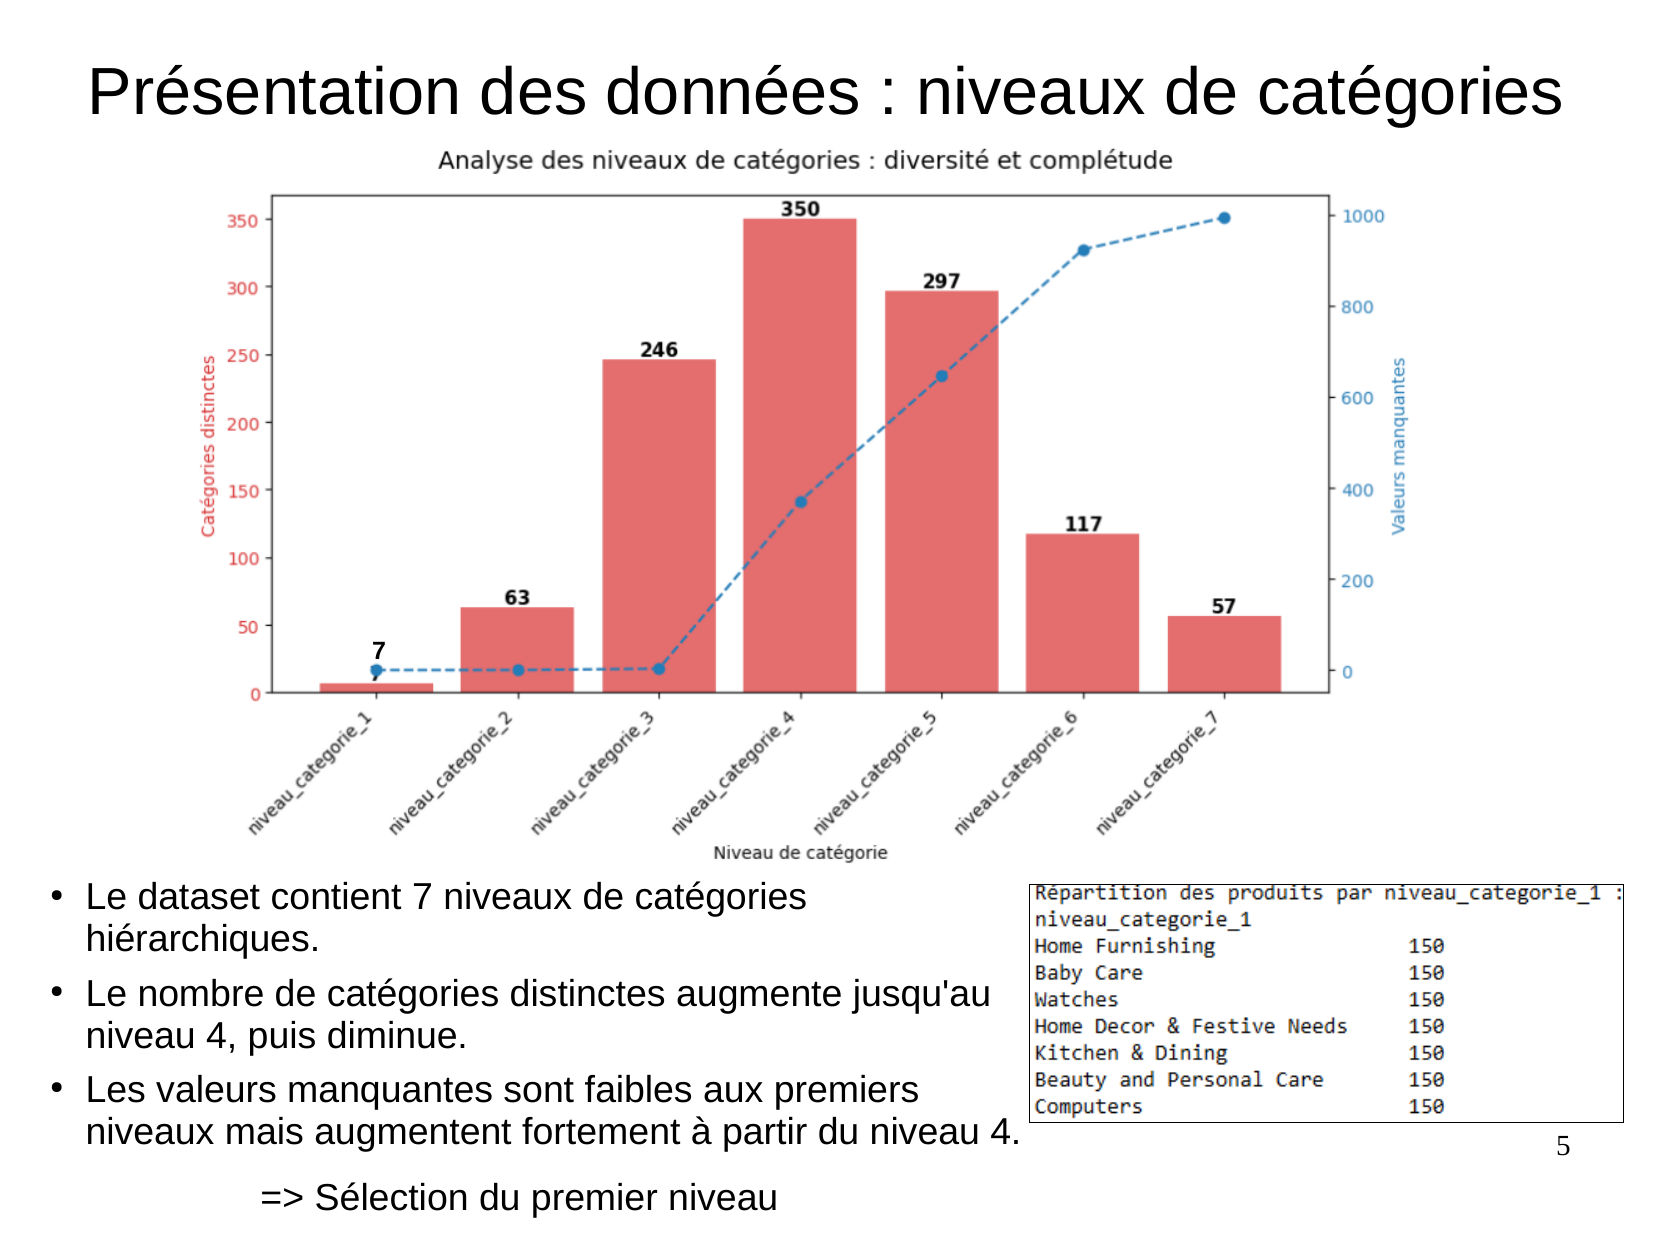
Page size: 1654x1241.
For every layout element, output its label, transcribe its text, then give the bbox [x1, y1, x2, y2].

title Présentation des données : niveaux de catégories [82, 28, 1571, 154]
text_box 7 [357, 629, 408, 687]
picture [183, 139, 1422, 869]
picture [1029, 884, 1624, 1123]
text_box Le dataset contient 7 niveaux de catégories hiérarchiques. Le nombre de catégories distinctes augmente jusqu'au niveau 4, puis diminue. Les valeurs manquantes sont faibles aux premiers niveaux mais augmentent fortement à partir du niveau 4. => Sélection du premier niveau [0, 868, 1039, 1227]
